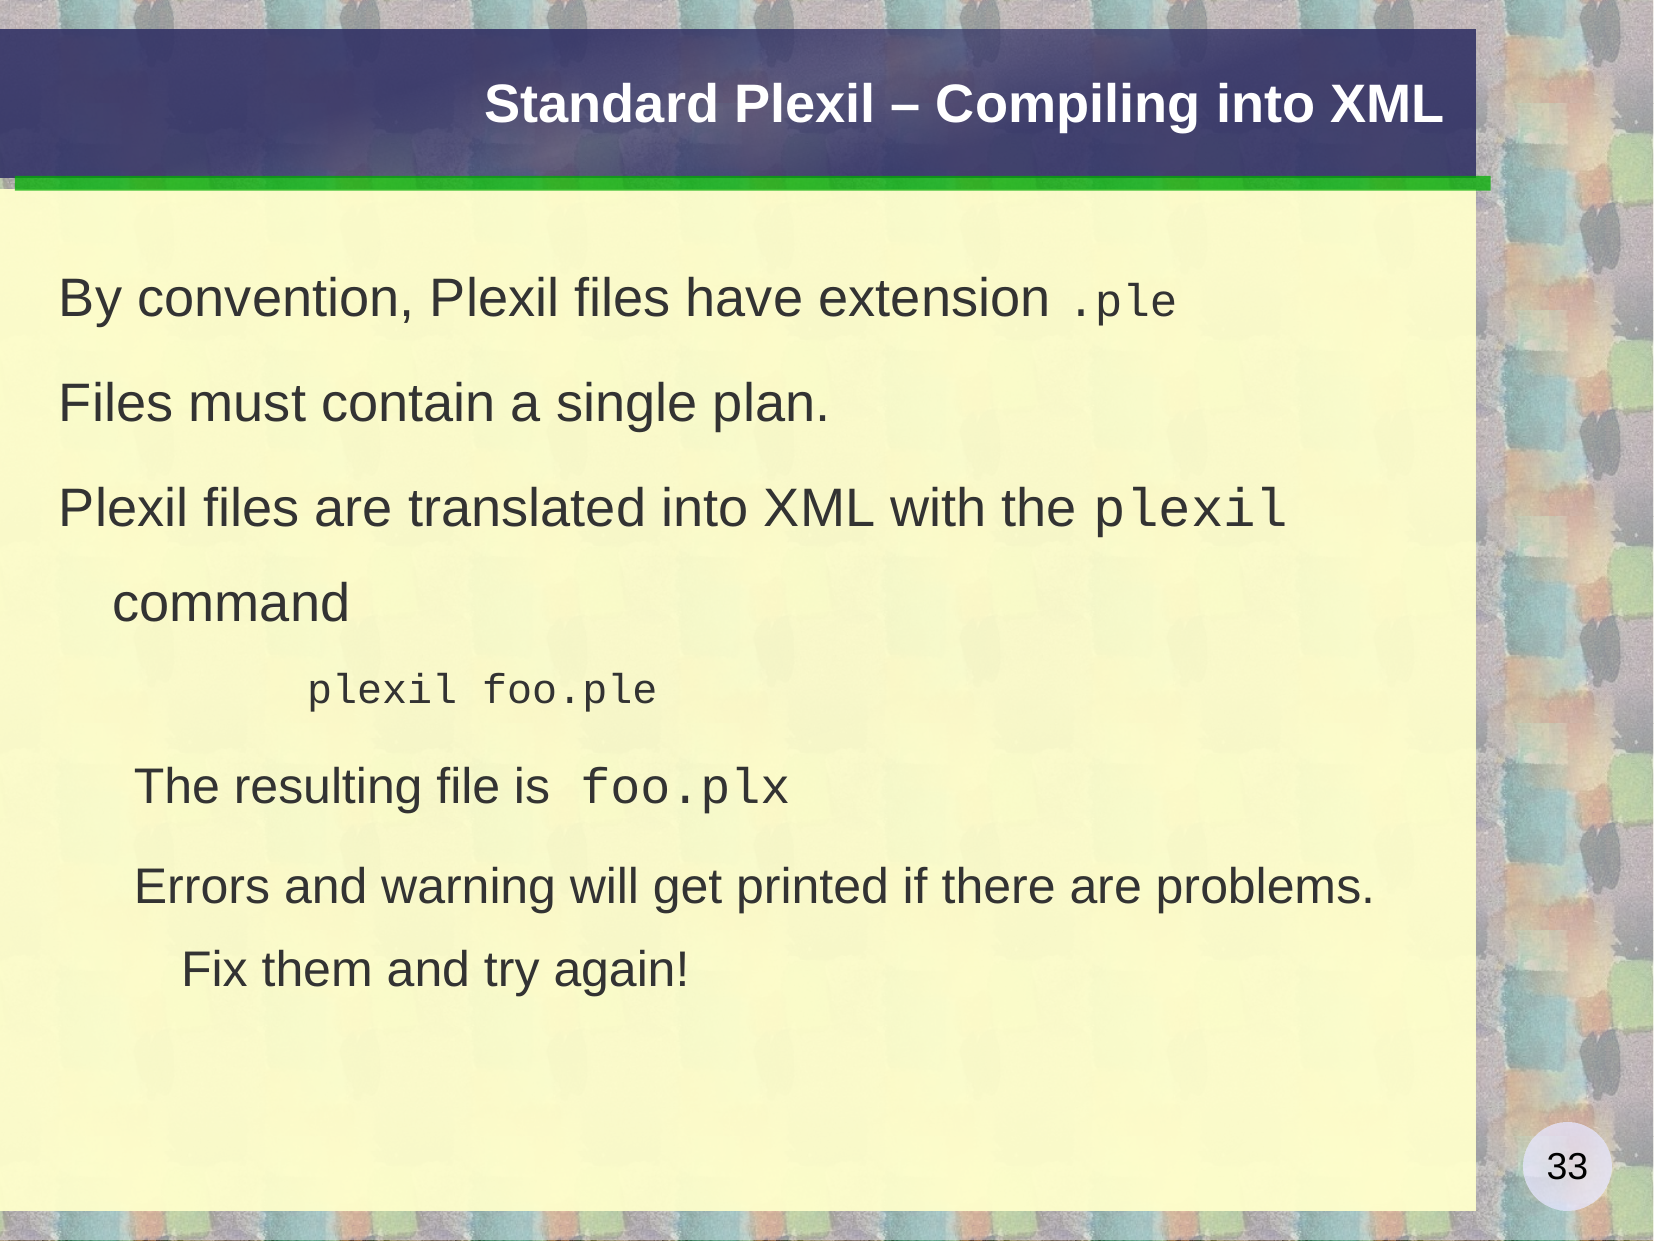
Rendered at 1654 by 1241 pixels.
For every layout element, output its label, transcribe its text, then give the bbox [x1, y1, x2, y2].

list By convention, Plexil files have extension .ple Files must contain a single plan. Plexil files are translated into XML with the plexil command plexil foo.ple The resulting file is foo.plx Errors and warning will get printed if there are problems. Fix them and try again! [58, 236, 1417, 1167]
title Standard Plexil – Compiling into XML [29, 66, 1447, 141]
